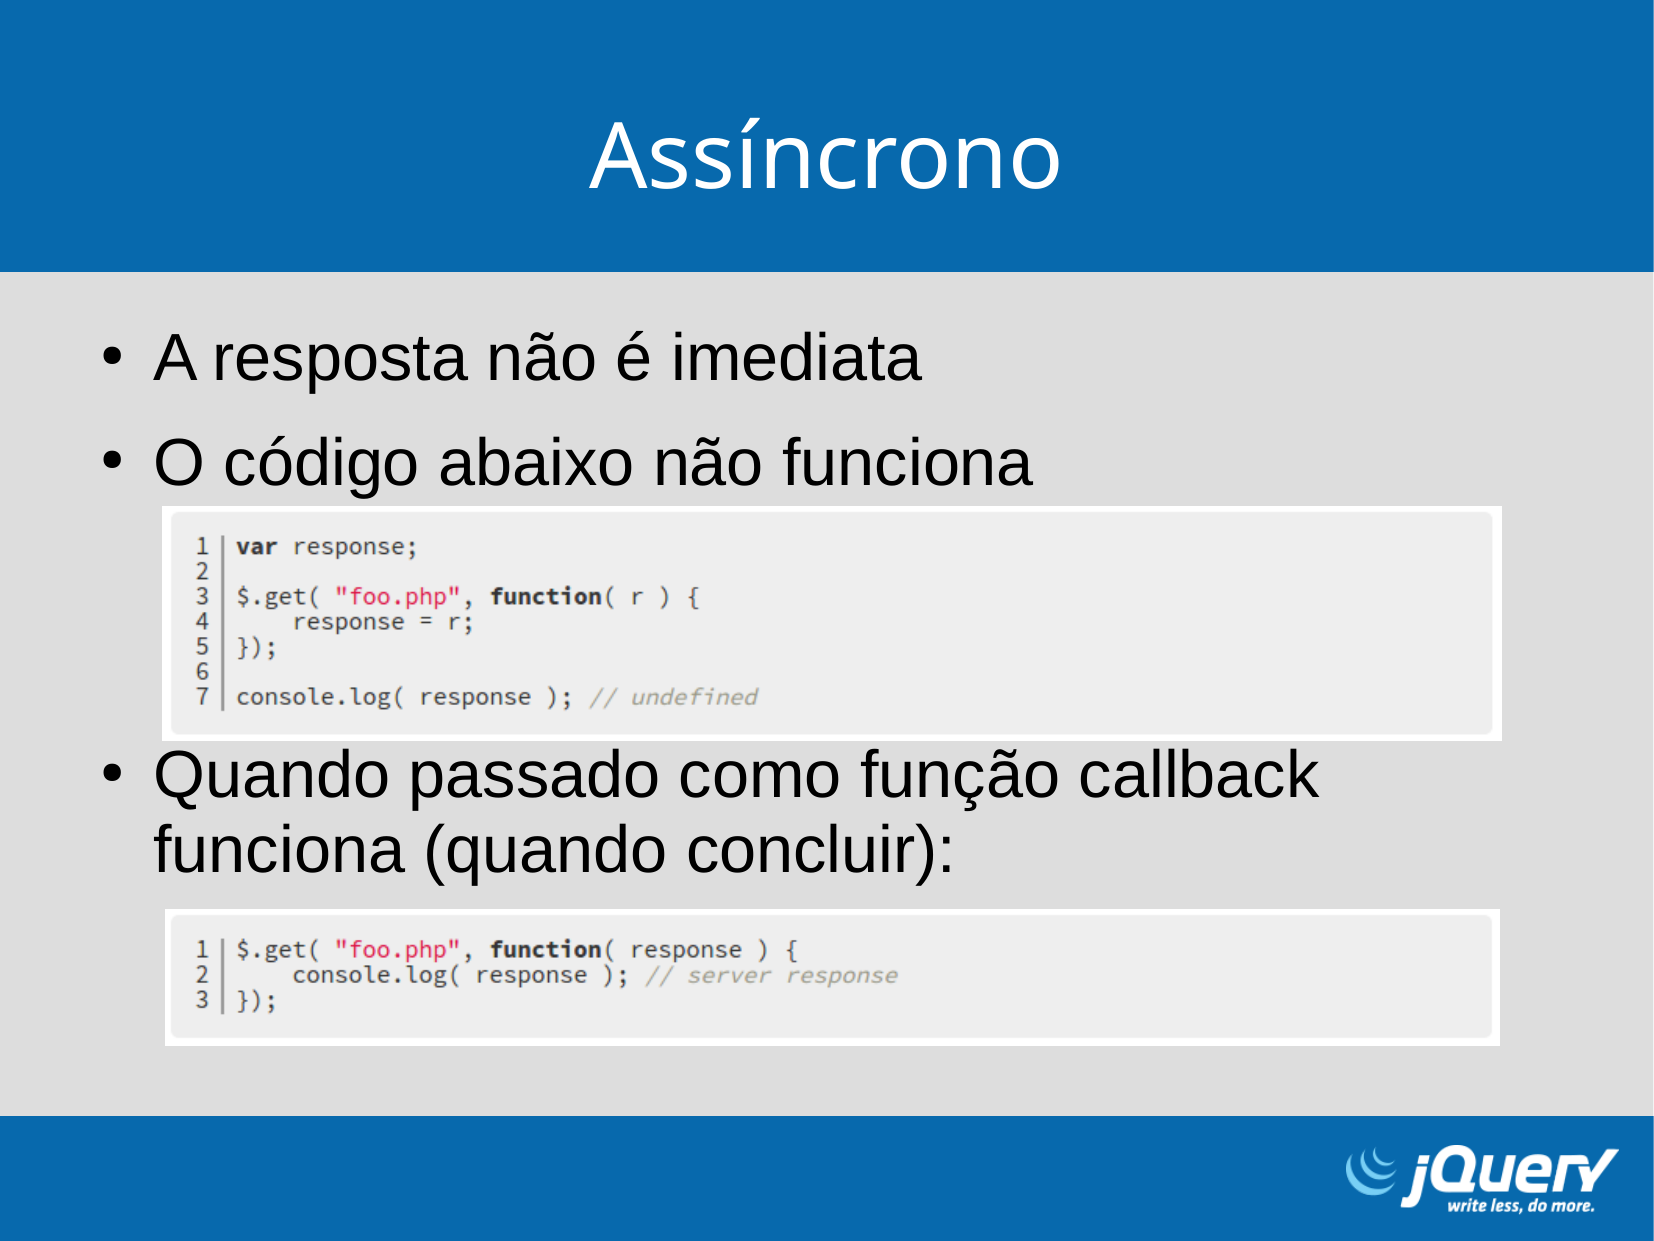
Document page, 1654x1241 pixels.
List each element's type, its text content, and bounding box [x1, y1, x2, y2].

picture [0, 0, 1654, 272]
title Assíncrono [82, 49, 1571, 257]
picture [0, 1116, 1654, 1241]
picture [162, 506, 1502, 741]
list A resposta não é imediata O código abaixo não funciona Quando passado como função callback funciona (quando concluir): [82, 320, 1571, 1040]
picture [165, 909, 1500, 1046]
